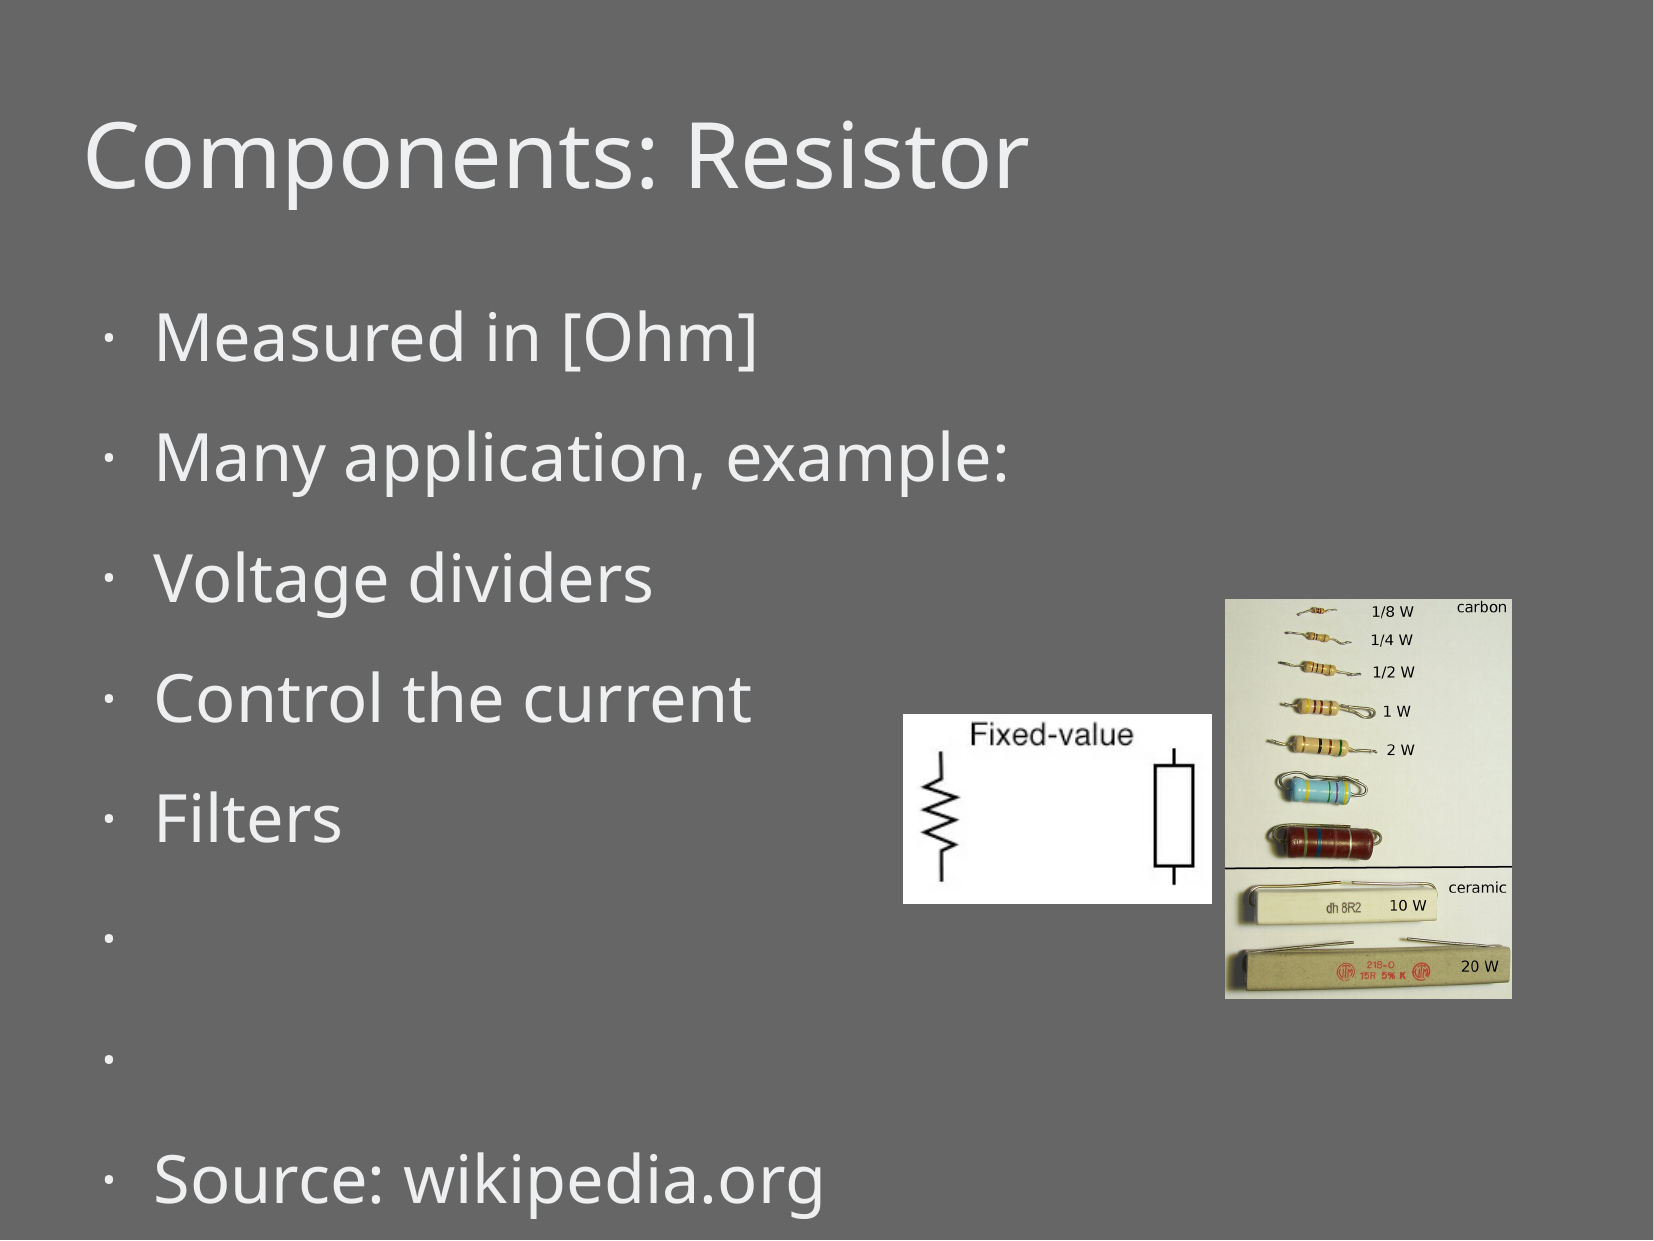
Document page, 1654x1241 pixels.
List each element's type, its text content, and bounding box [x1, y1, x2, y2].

picture [903, 714, 1212, 904]
picture [1225, 599, 1512, 999]
title Components: Resistor [82, 49, 1571, 257]
list Measured in [Ohm] Many application, example: Voltage dividers Control the current Filters Source: wikipedia.org [82, 290, 1571, 1120]
